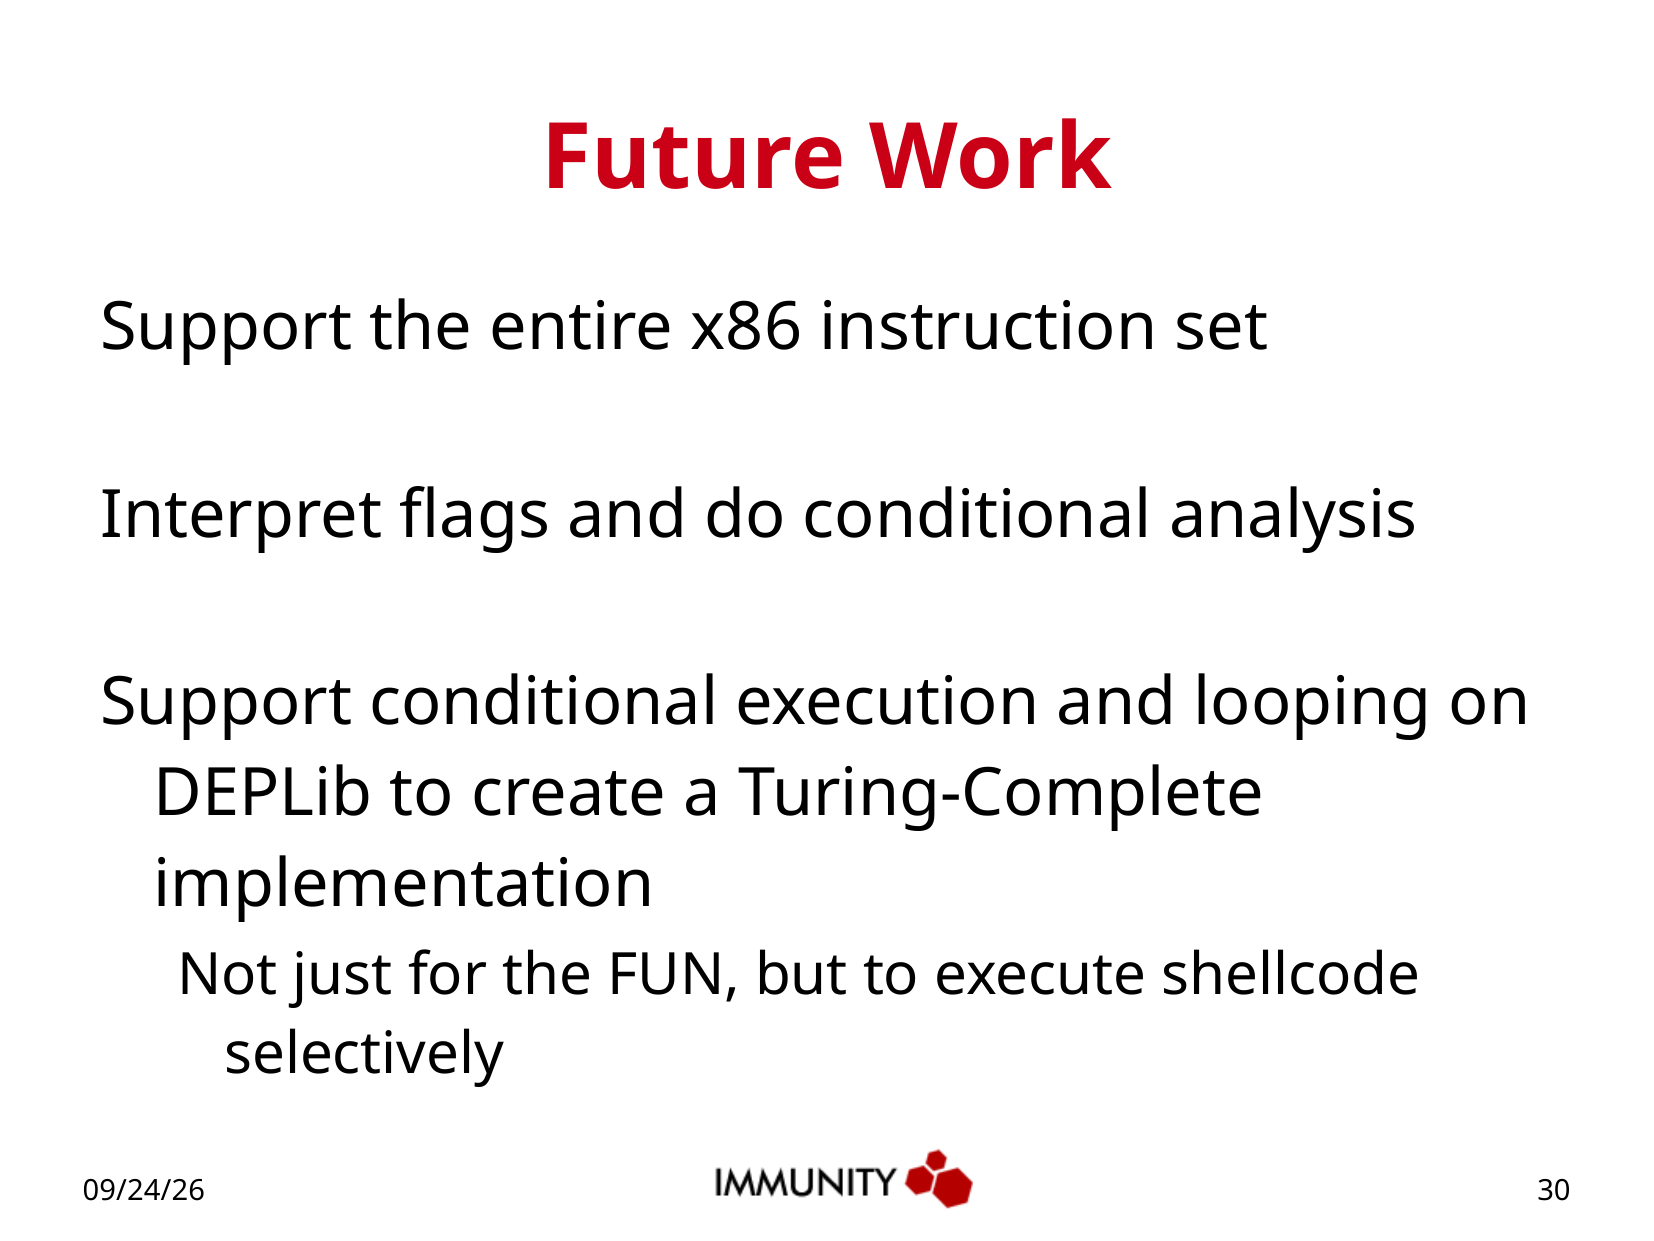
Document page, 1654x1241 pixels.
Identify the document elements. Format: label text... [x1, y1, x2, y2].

title Future Work [82, 49, 1571, 257]
list Support the entire x86 instruction set Interpret flags and do conditional analysis Support conditional execution and looping on DEPLib to create a Turing-Complete implementation Not just for the FUN, but to execute shellcode selectively [82, 278, 1571, 1001]
picture [694, 1130, 984, 1235]
